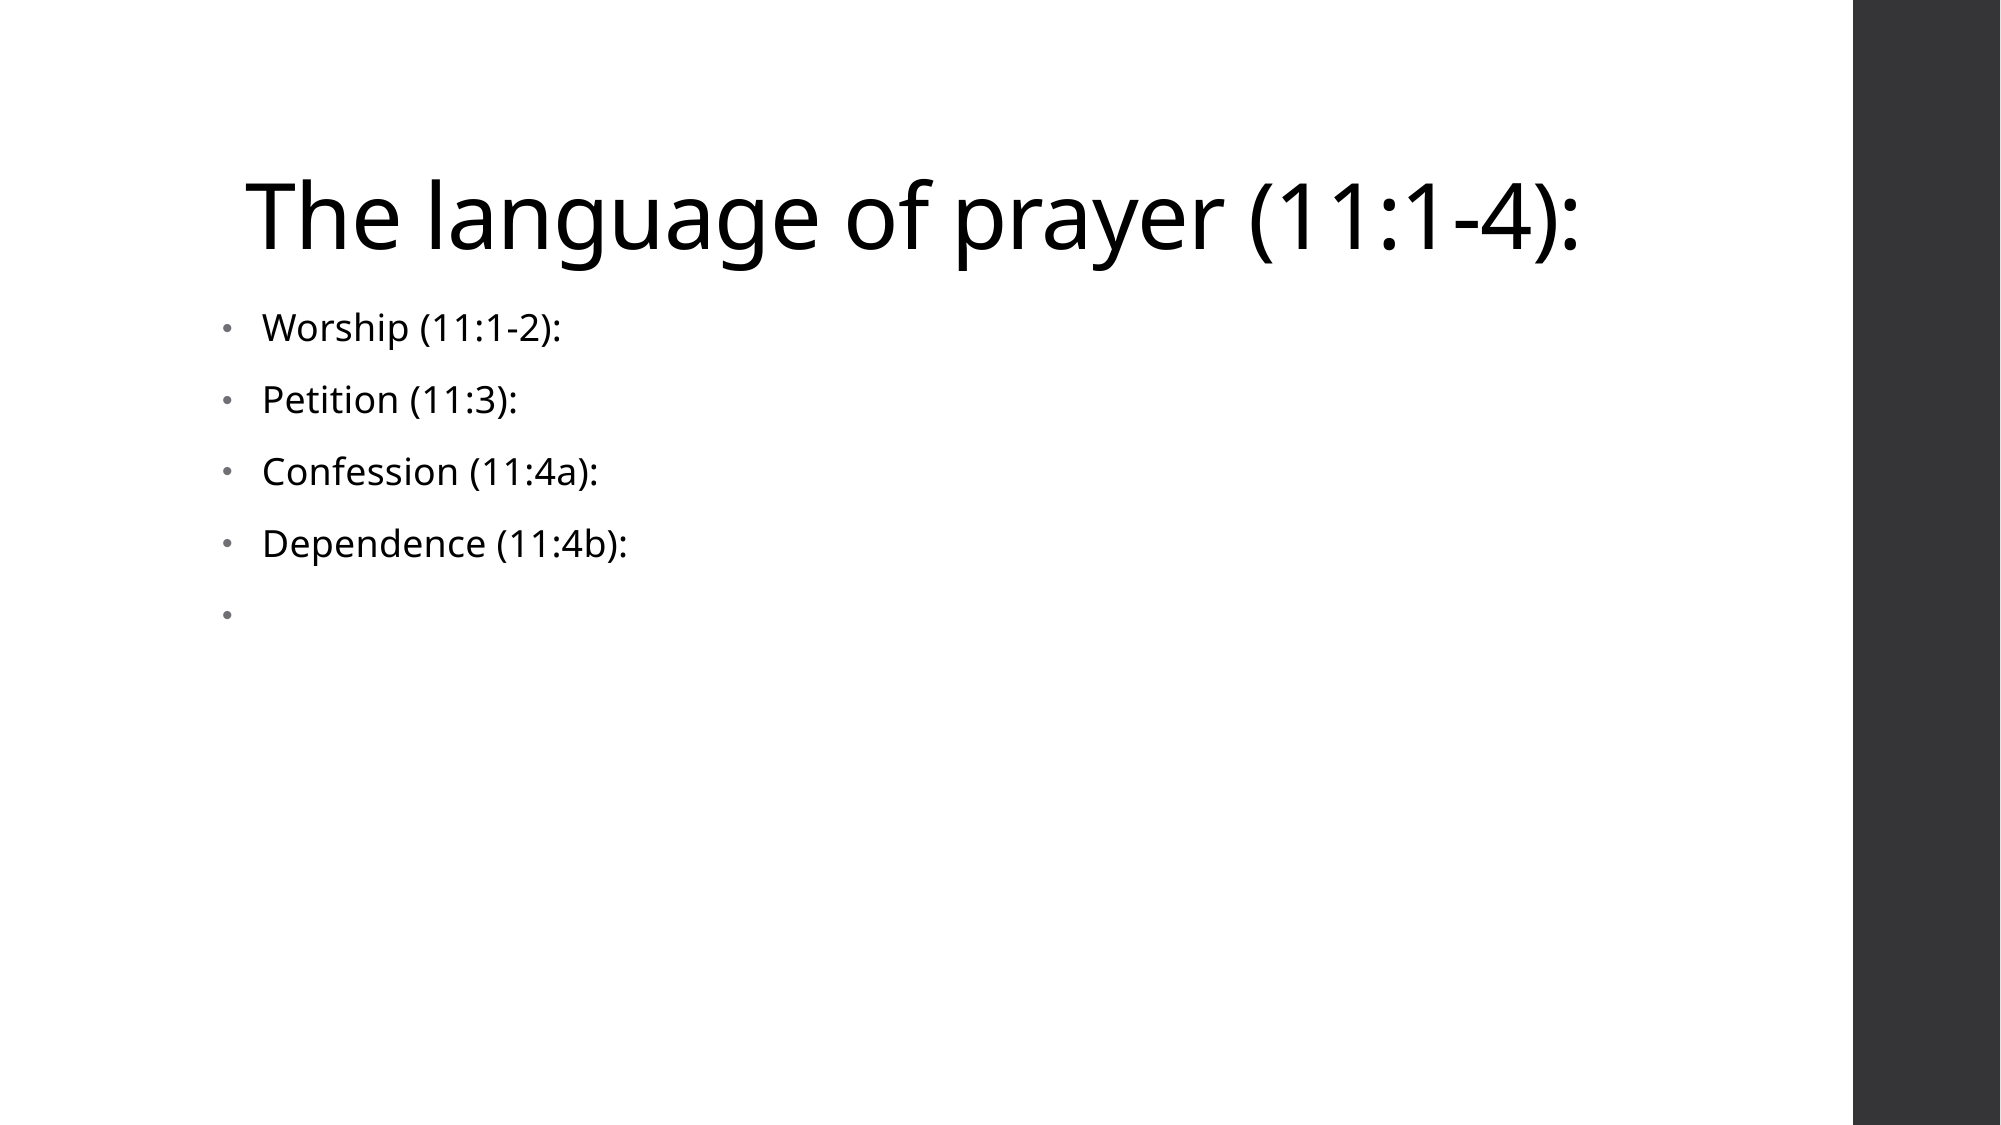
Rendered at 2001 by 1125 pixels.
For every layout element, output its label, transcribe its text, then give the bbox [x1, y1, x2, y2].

title The language of prayer (11:1-4): [206, 60, 1797, 278]
list Worship (11:1-2): Petition (11:3): Confession (11:4a): Dependence (11:4b): [206, 299, 1617, 1014]
